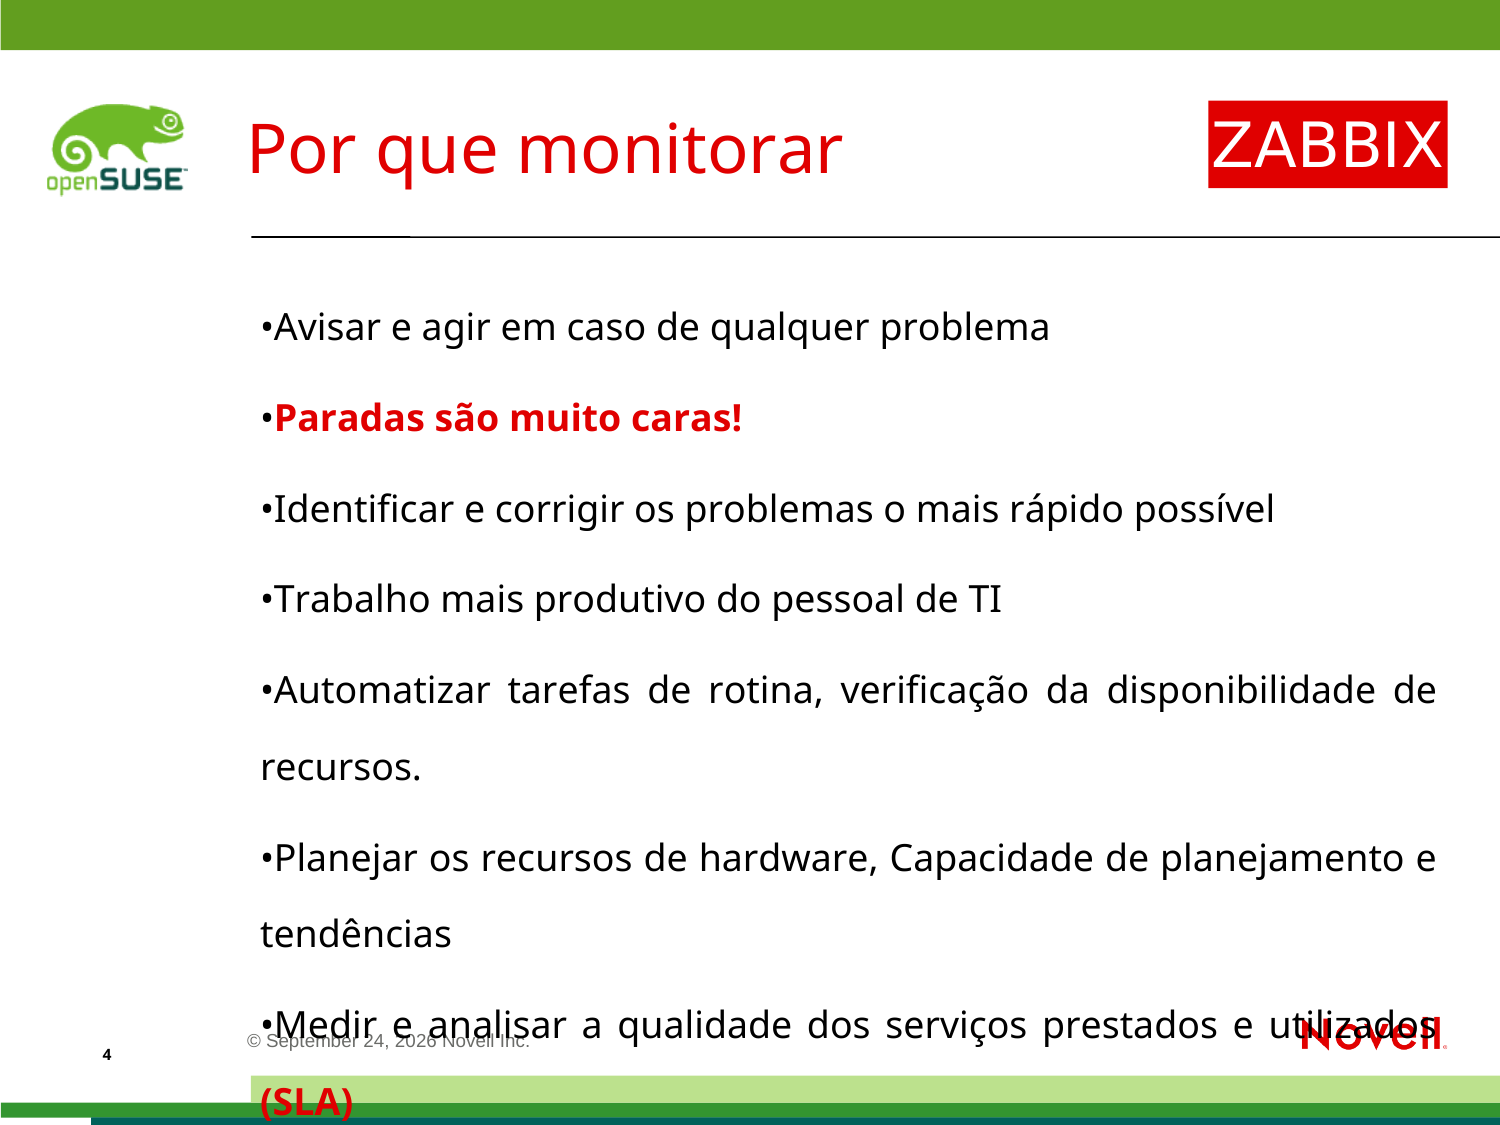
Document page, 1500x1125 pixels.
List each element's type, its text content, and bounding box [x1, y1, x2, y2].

list Avisar e agir em caso de qualquer problema Paradas são muito caras! Identificar e corrigir os problemas o mais rápido possível Trabalho mais produtivo do pessoal de TI Automatizar tarefas de rotina, verificação da disponibilidade de recursos. Planejar os recursos de hardware, Capacidade de planejamento e tendências Medir e analisar a qualidade dos serviços prestados e utilizados (SLA) [245, 267, 1458, 1026]
picture [1378, 1026, 1390, 1036]
text_box ZABBIX [1208, 100, 1448, 189]
picture [1357, 1028, 1367, 1036]
picture [1295, 1026, 1453, 1056]
picture [1401, 1026, 1413, 1036]
picture [47, 104, 188, 197]
title Por que monitorar [246, 60, 1409, 239]
